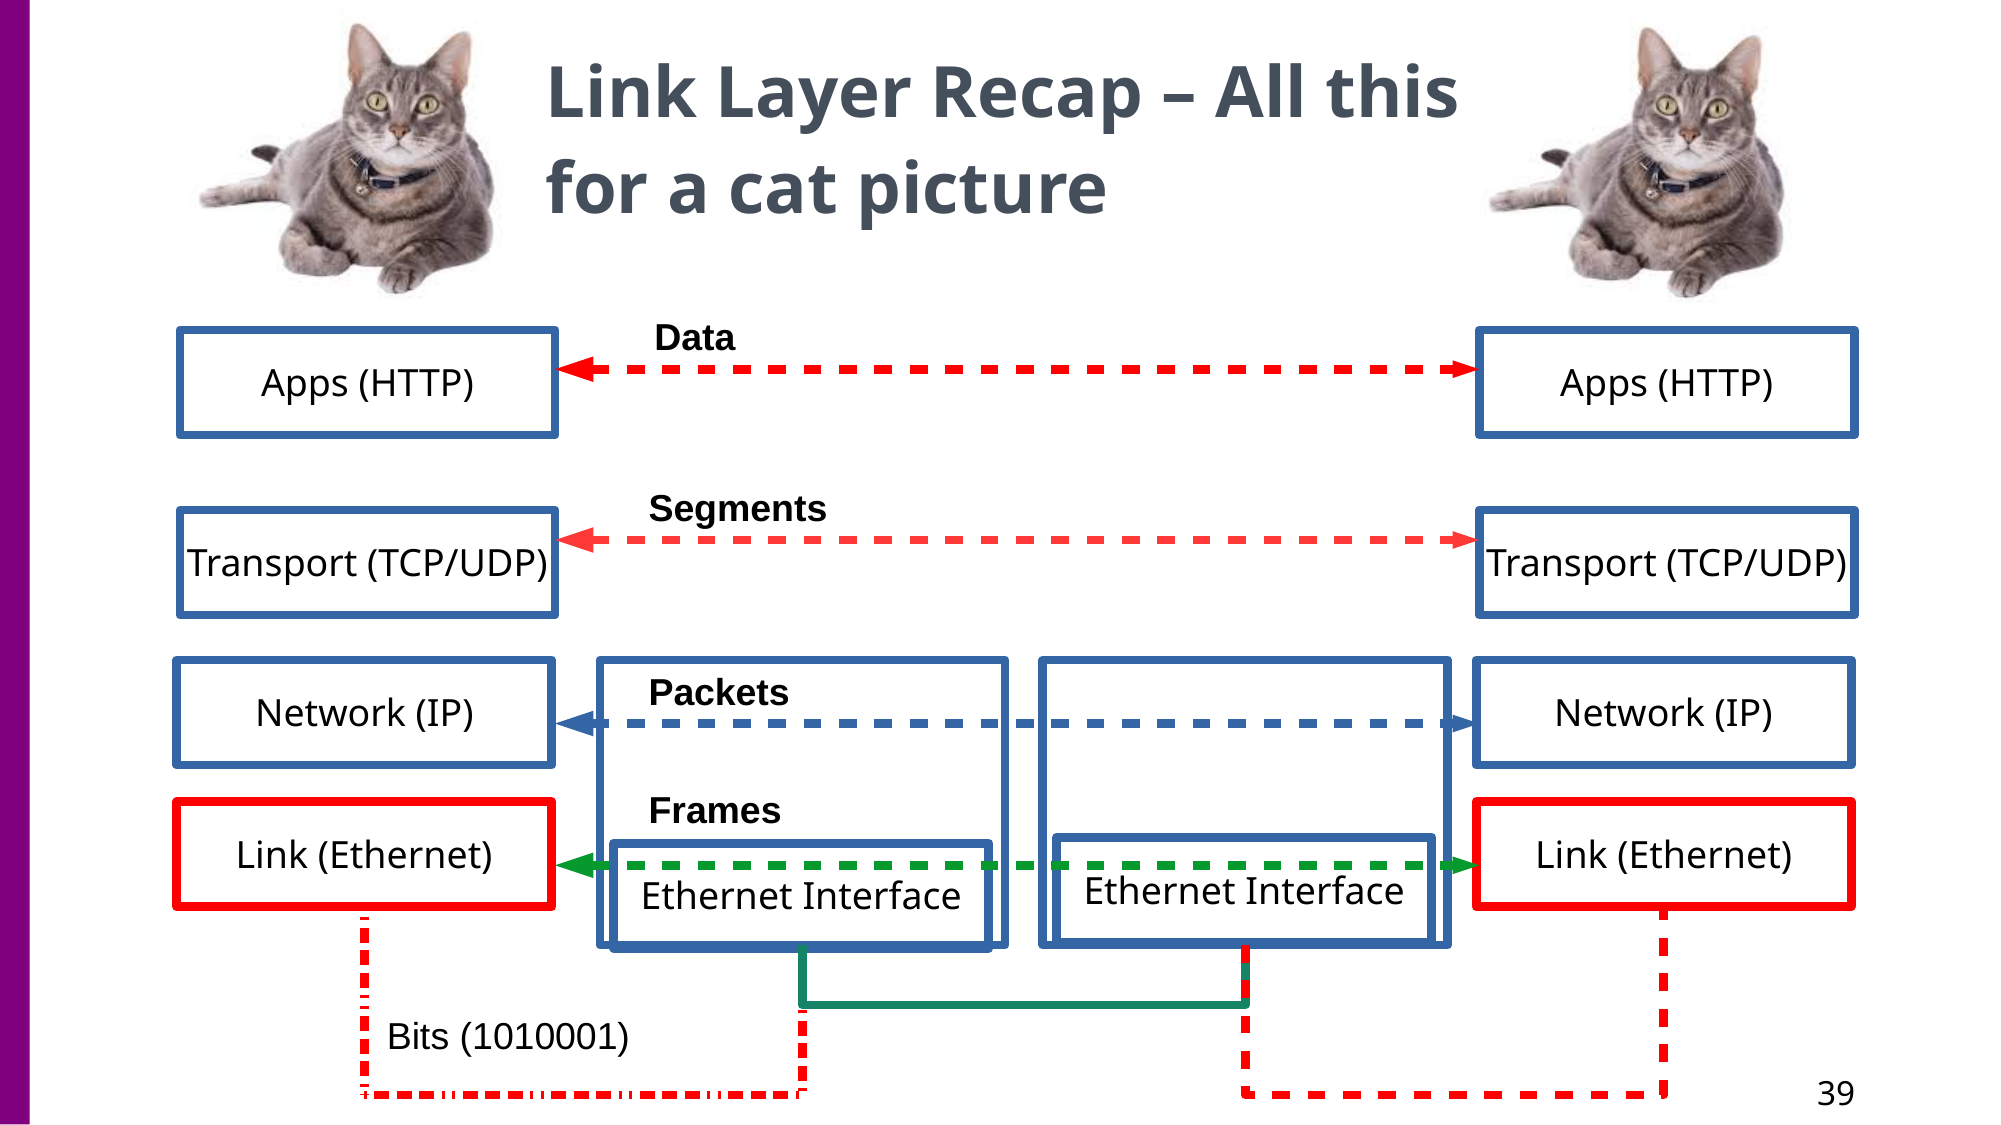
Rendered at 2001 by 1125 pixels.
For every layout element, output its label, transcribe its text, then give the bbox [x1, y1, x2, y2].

text_box Apps (HTTP) [180, 329, 556, 436]
text_box Link (Ethernet) [1476, 801, 1852, 907]
text_box Ethernet Interface [613, 843, 989, 941]
picture [165, 10, 590, 300]
text_box Frames [633, 781, 797, 839]
text_box Link Layer Recap – All this for a cat picture [530, 33, 1486, 308]
text_box Apps (HTTP) [1479, 329, 1855, 436]
text_box Ethernet Interface [1056, 837, 1432, 941]
text_box Network (IP) [176, 660, 552, 766]
text_box Link (Ethernet) [176, 801, 552, 907]
picture [1455, 14, 1880, 305]
text_box Transport (TCP/UDP) [1479, 510, 1855, 616]
text_box Packets [633, 663, 805, 721]
text_box Network (IP) [1476, 660, 1852, 766]
text_box Segments [633, 479, 843, 537]
text_box Data [639, 309, 751, 367]
text_box Transport (TCP/UDP) [180, 510, 556, 616]
text_box Bits (1010001) [372, 1008, 646, 1066]
